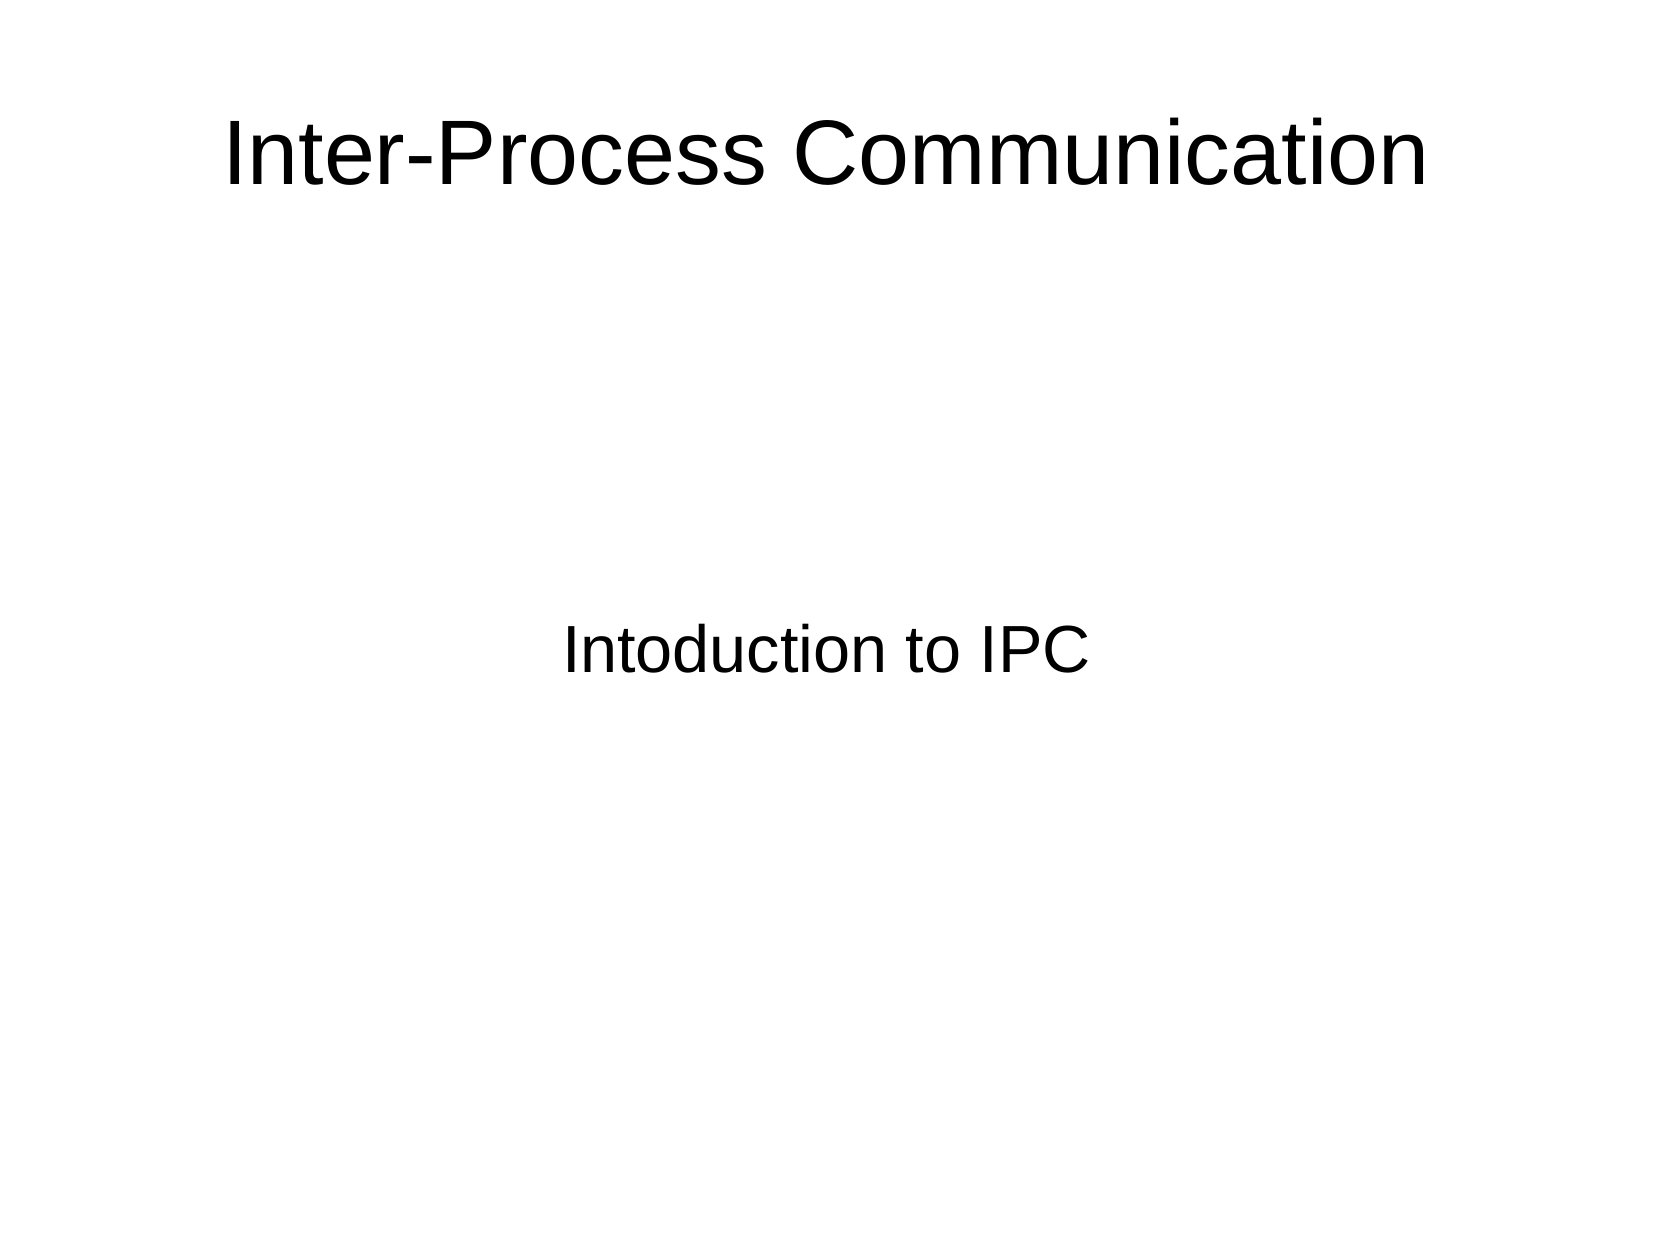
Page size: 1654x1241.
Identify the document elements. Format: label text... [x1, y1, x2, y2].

subtitle Intoduction to IPC [82, 290, 1571, 1010]
title Inter-Process Communication [82, 49, 1571, 257]
